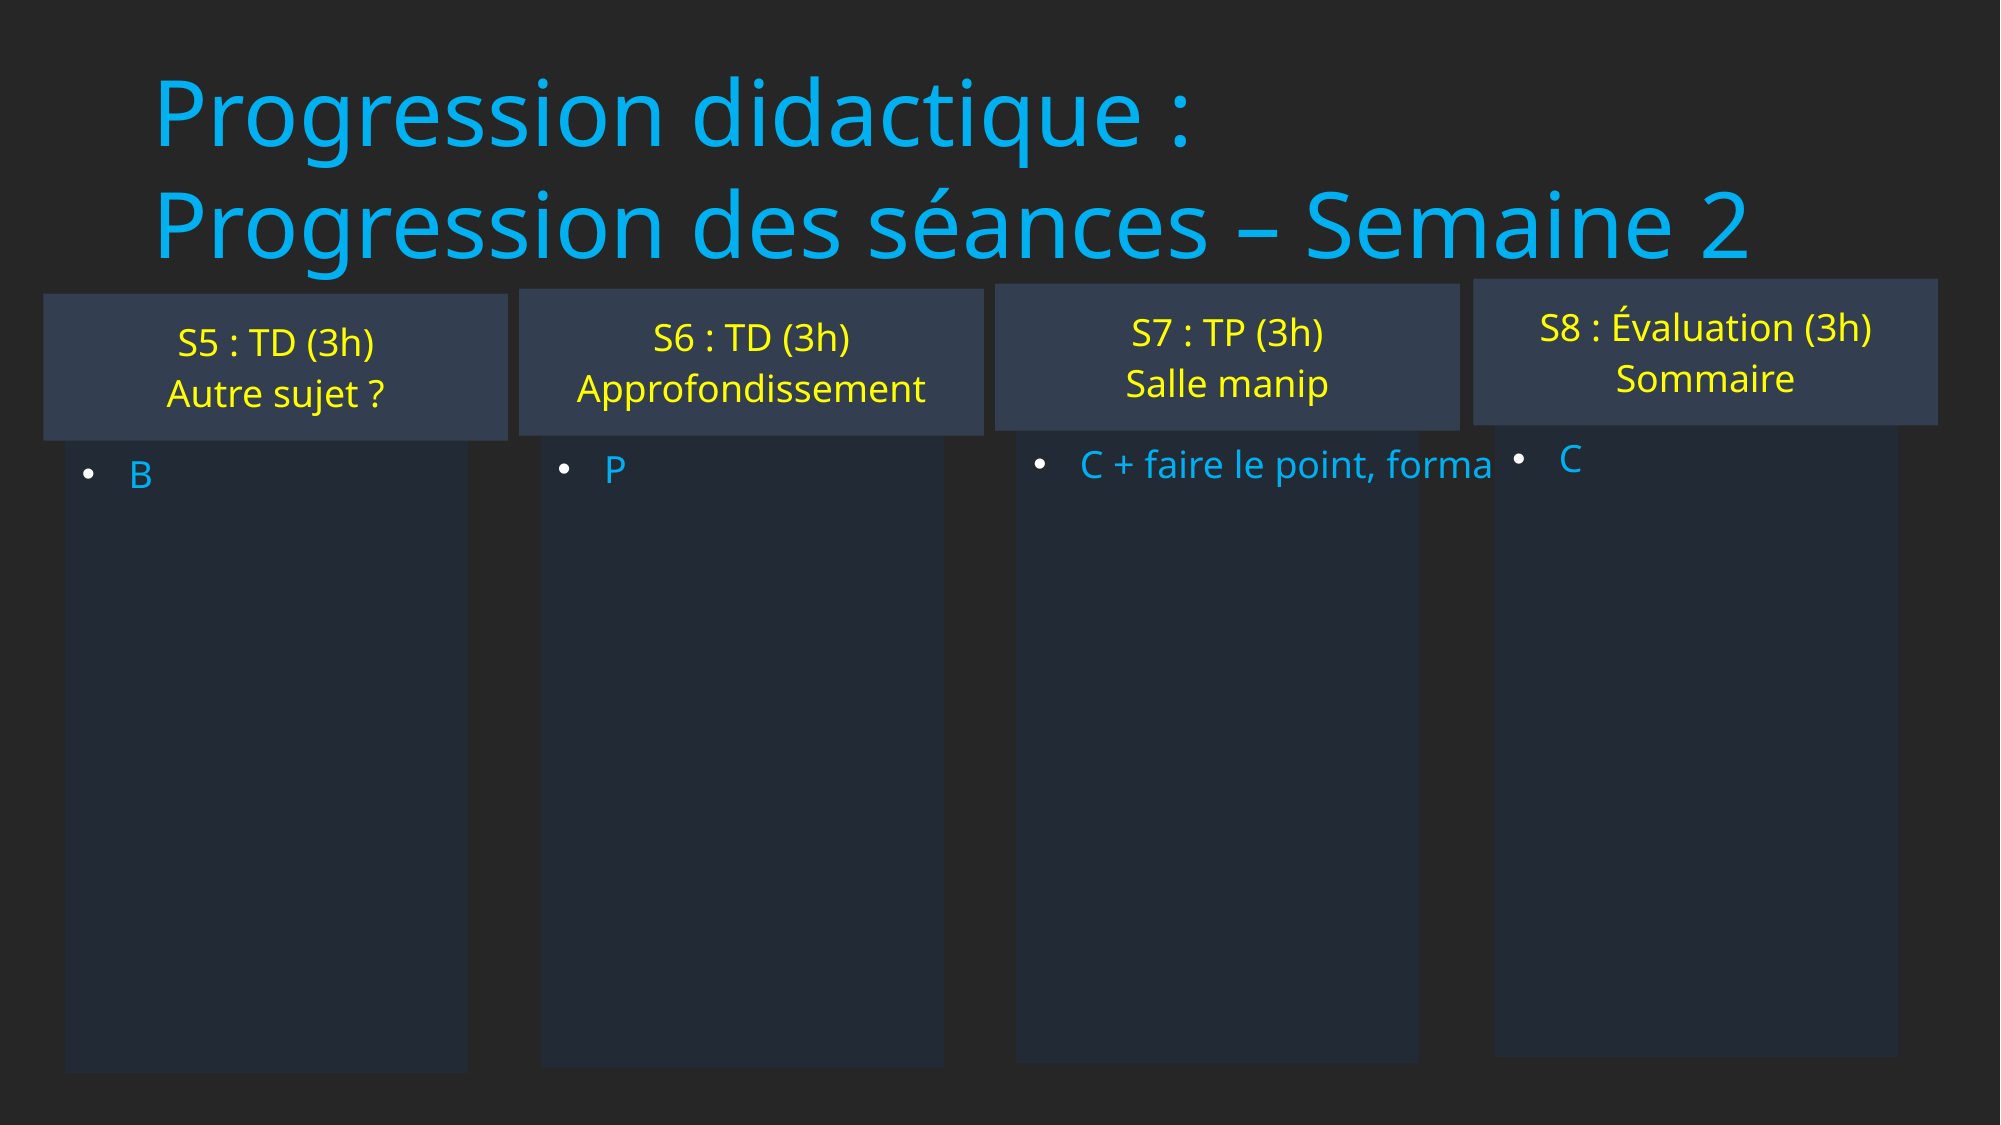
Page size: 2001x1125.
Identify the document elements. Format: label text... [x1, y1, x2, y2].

text_box B [65, 441, 468, 1073]
text_box S5 : TD (3h) Autre sujet ? [43, 293, 509, 441]
text_box P [541, 436, 944, 1068]
text_box S7 : TP (3h) Salle manip [995, 283, 1460, 431]
text_box C + faire le point, formaliser les savoirs [1016, 431, 1419, 1063]
text_box S6 : TD (3h) Approfondissement [519, 288, 984, 436]
title Progression didactique : Progression des séances – Semaine 2 [137, 59, 1863, 278]
text_box S8 : Évaluation (3h) Sommaire [1473, 278, 1939, 426]
text_box C [1495, 426, 1898, 1057]
